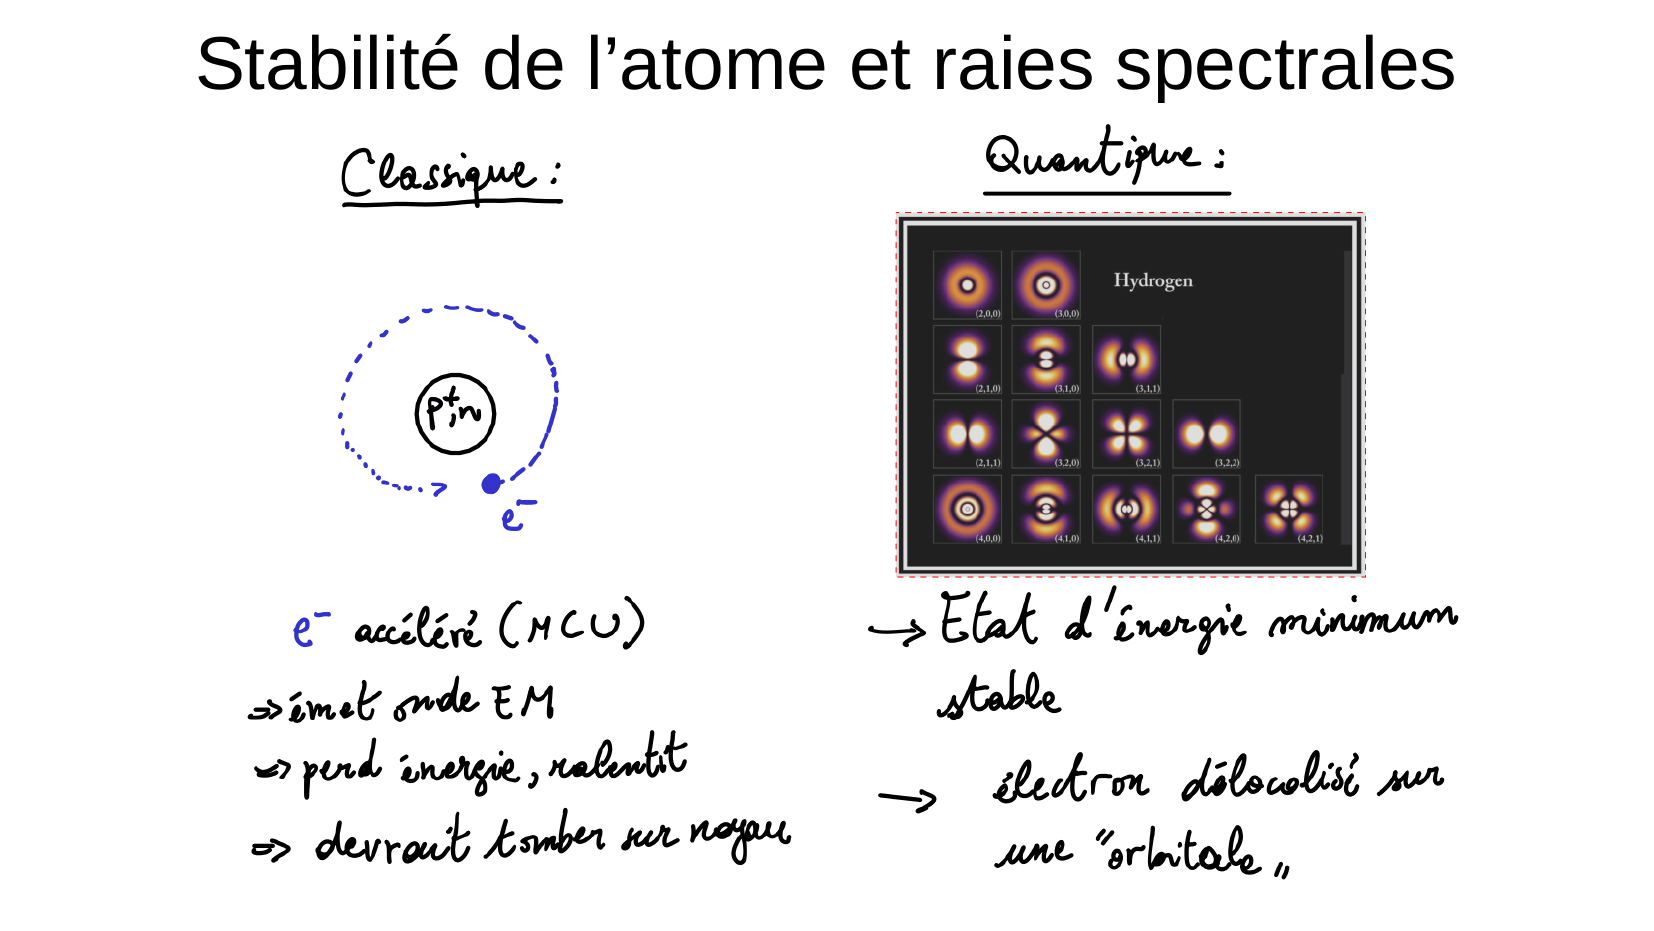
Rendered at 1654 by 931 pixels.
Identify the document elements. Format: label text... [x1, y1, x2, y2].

title Stabilité de l’atome et raies spectrales [82, 0, 1571, 142]
picture [228, 103, 1495, 925]
